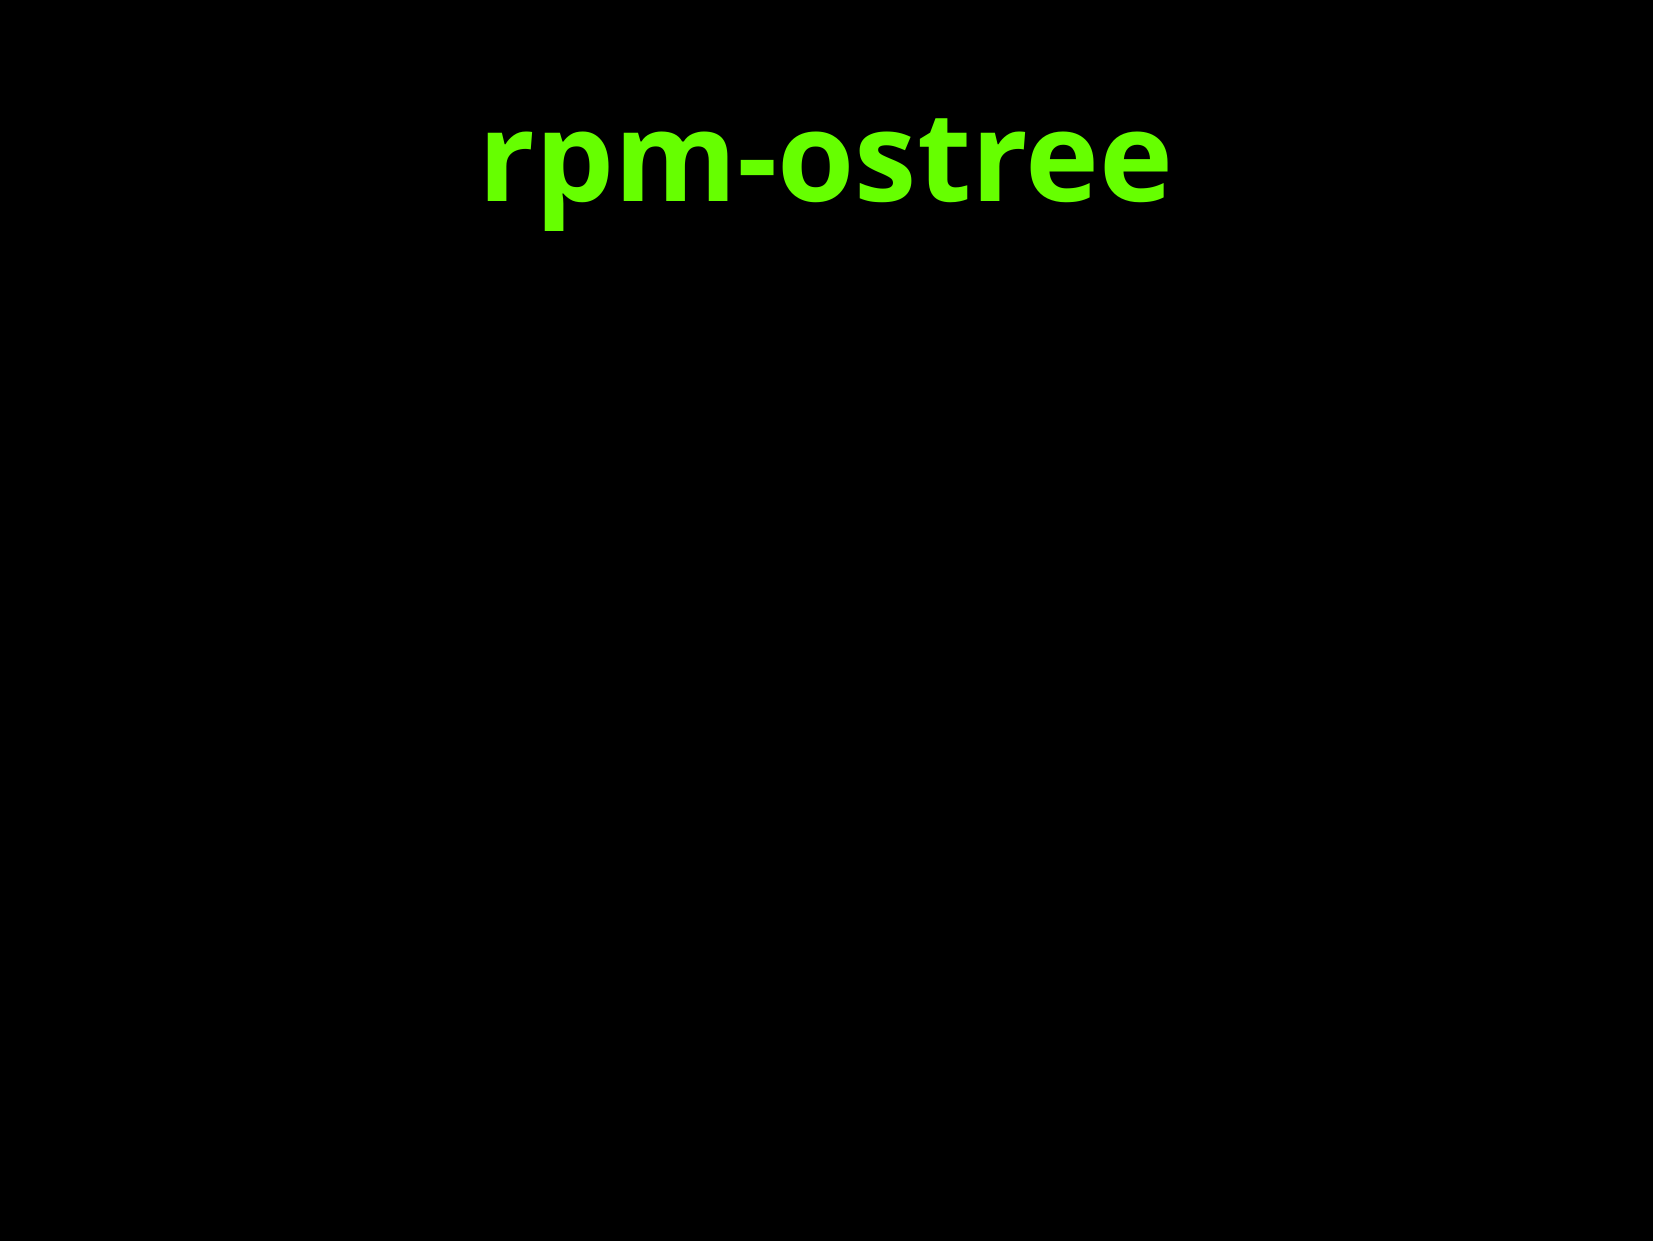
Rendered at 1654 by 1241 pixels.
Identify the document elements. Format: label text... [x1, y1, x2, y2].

title rpm-ostree [82, 49, 1571, 257]
